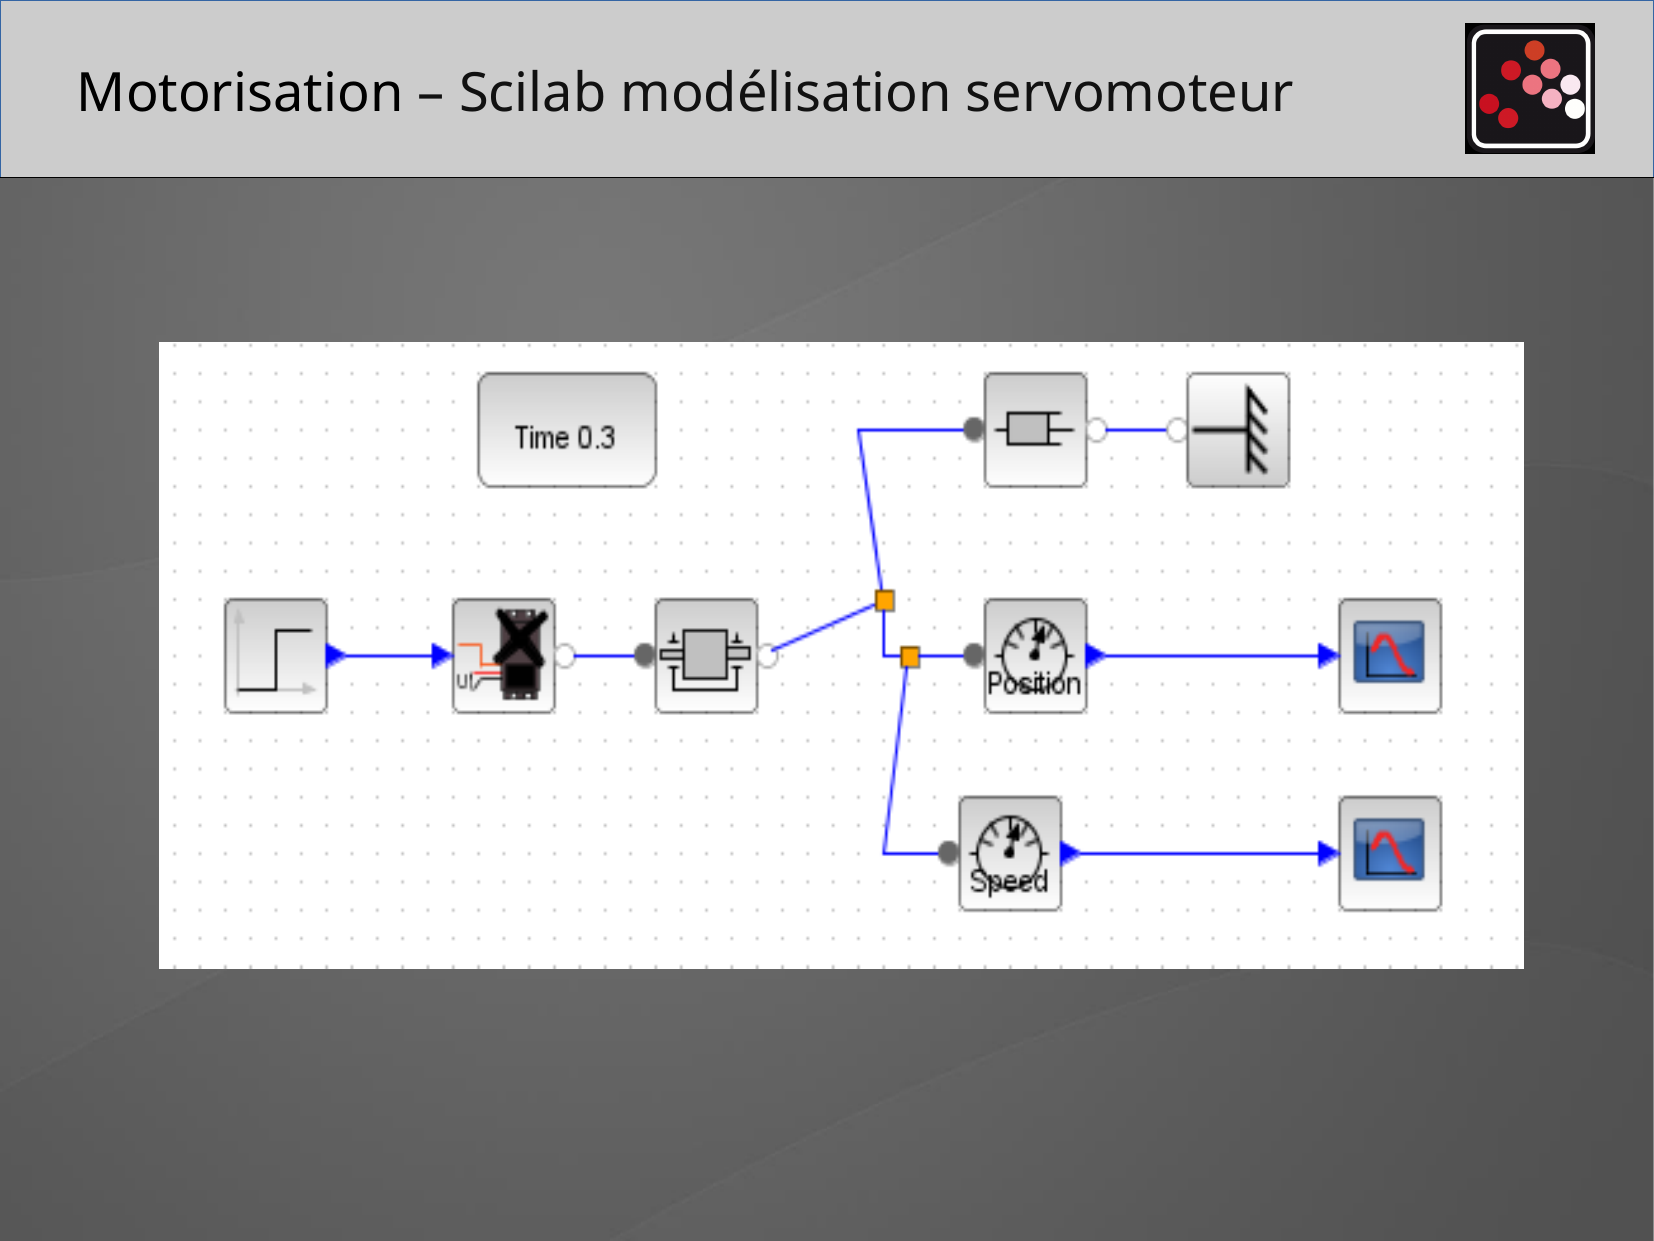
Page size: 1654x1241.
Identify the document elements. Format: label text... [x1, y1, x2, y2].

picture [1465, 23, 1595, 154]
text_box Motorisation – Scilab modélisation servomoteur [0, 23, 1430, 178]
picture [0, 178, 1654, 1241]
text_box [0, 0, 1654, 177]
